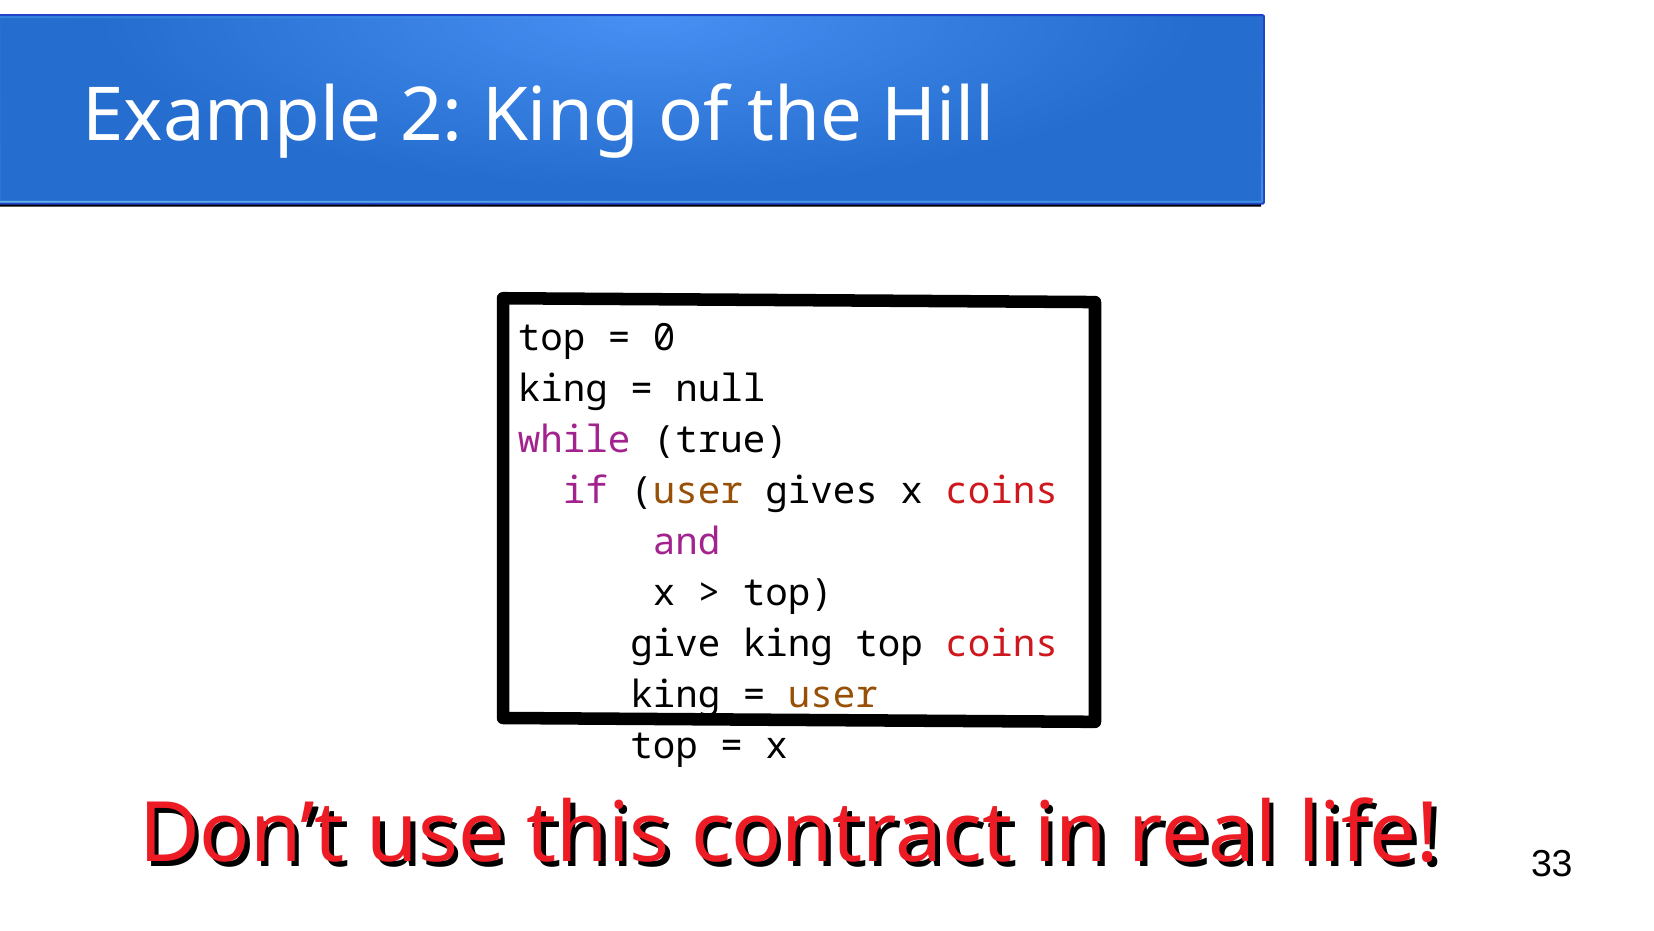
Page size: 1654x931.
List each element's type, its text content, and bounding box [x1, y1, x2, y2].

text_box Don’t use this contract in real life! [124, 765, 1460, 890]
text_box top = 0 king = null while (true) if (user gives x coins and x > top) give king top coins king = user top = x [503, 303, 1105, 710]
title Example 2: King of the Hill [82, 35, 1235, 189]
